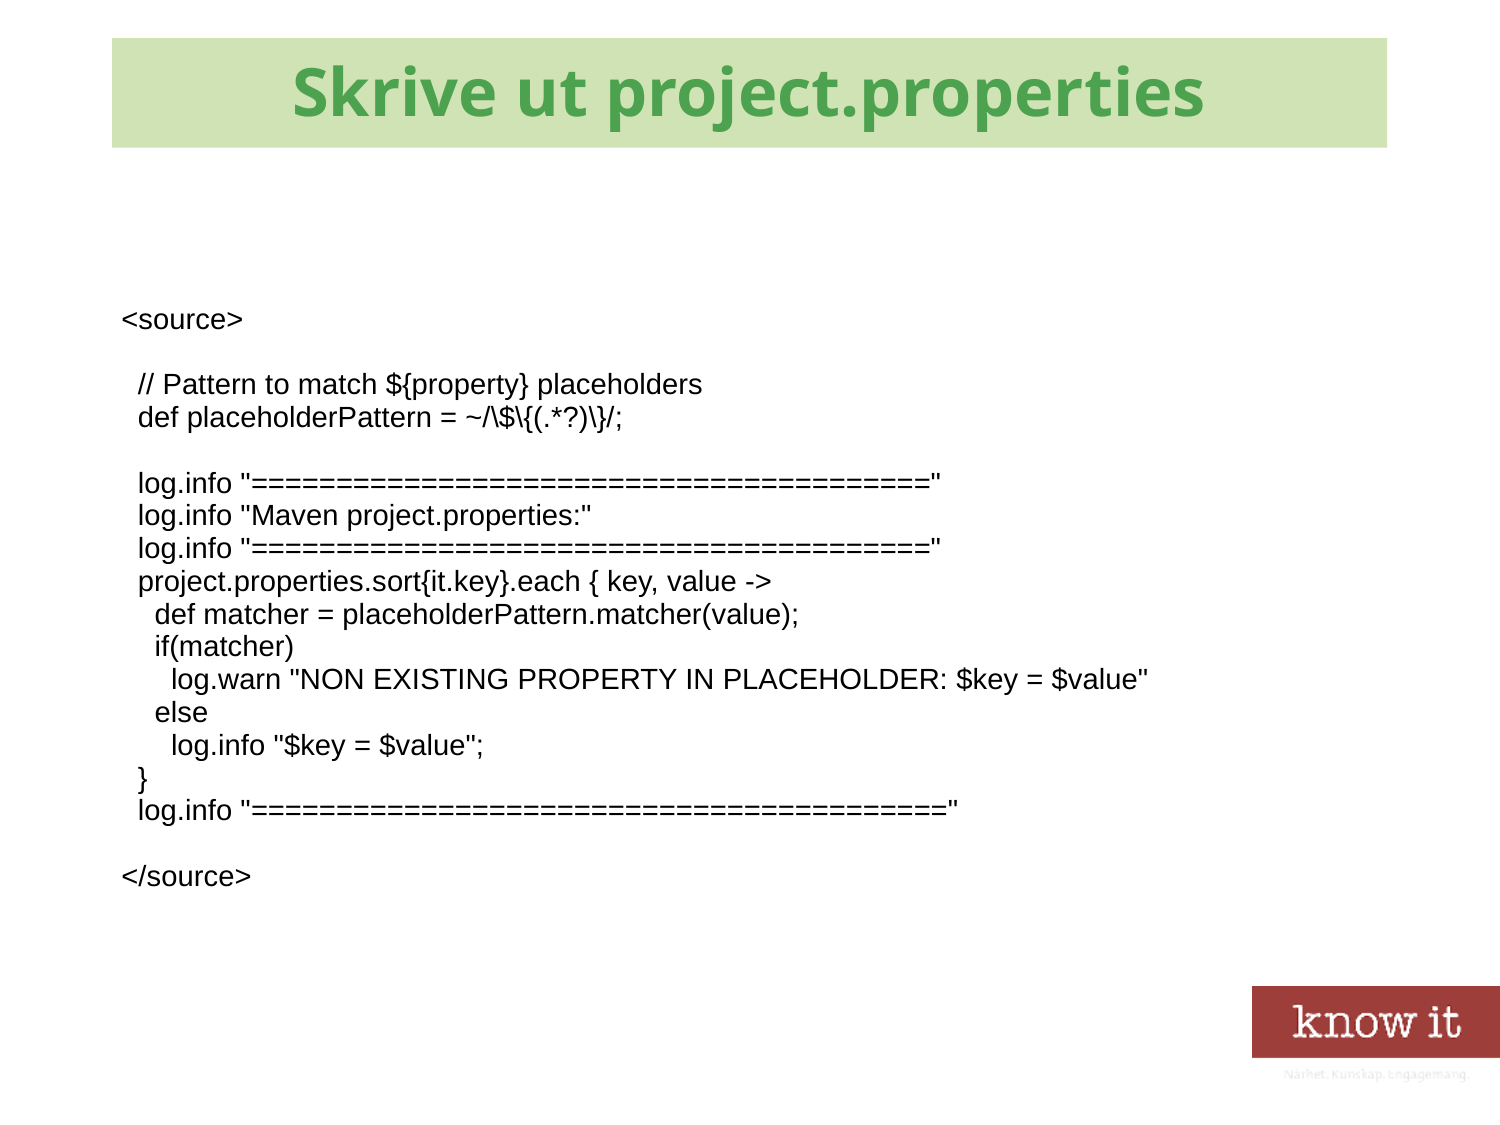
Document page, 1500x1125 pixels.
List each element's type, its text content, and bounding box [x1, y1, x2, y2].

text_box Skrive ut project.properties [112, 38, 1388, 148]
picture [1252, 986, 1500, 1058]
text_box <source> // Pattern to match ${property} placeholders def placeholderPattern = ~/\$\{(.*?)\}/; log.info "========================================" log.info "Maven project.properties:" log.info "========================================" project.properties.sort{it.key}.each { key, value -> def matcher = placeholderPattern.matcher(value); if(matcher) log.warn "NON EXISTING PROPERTY IN PLACEHOLDER: $key = $value" else log.info "$key = $value"; } log.info "=========================================" </source> [106, 295, 1394, 975]
